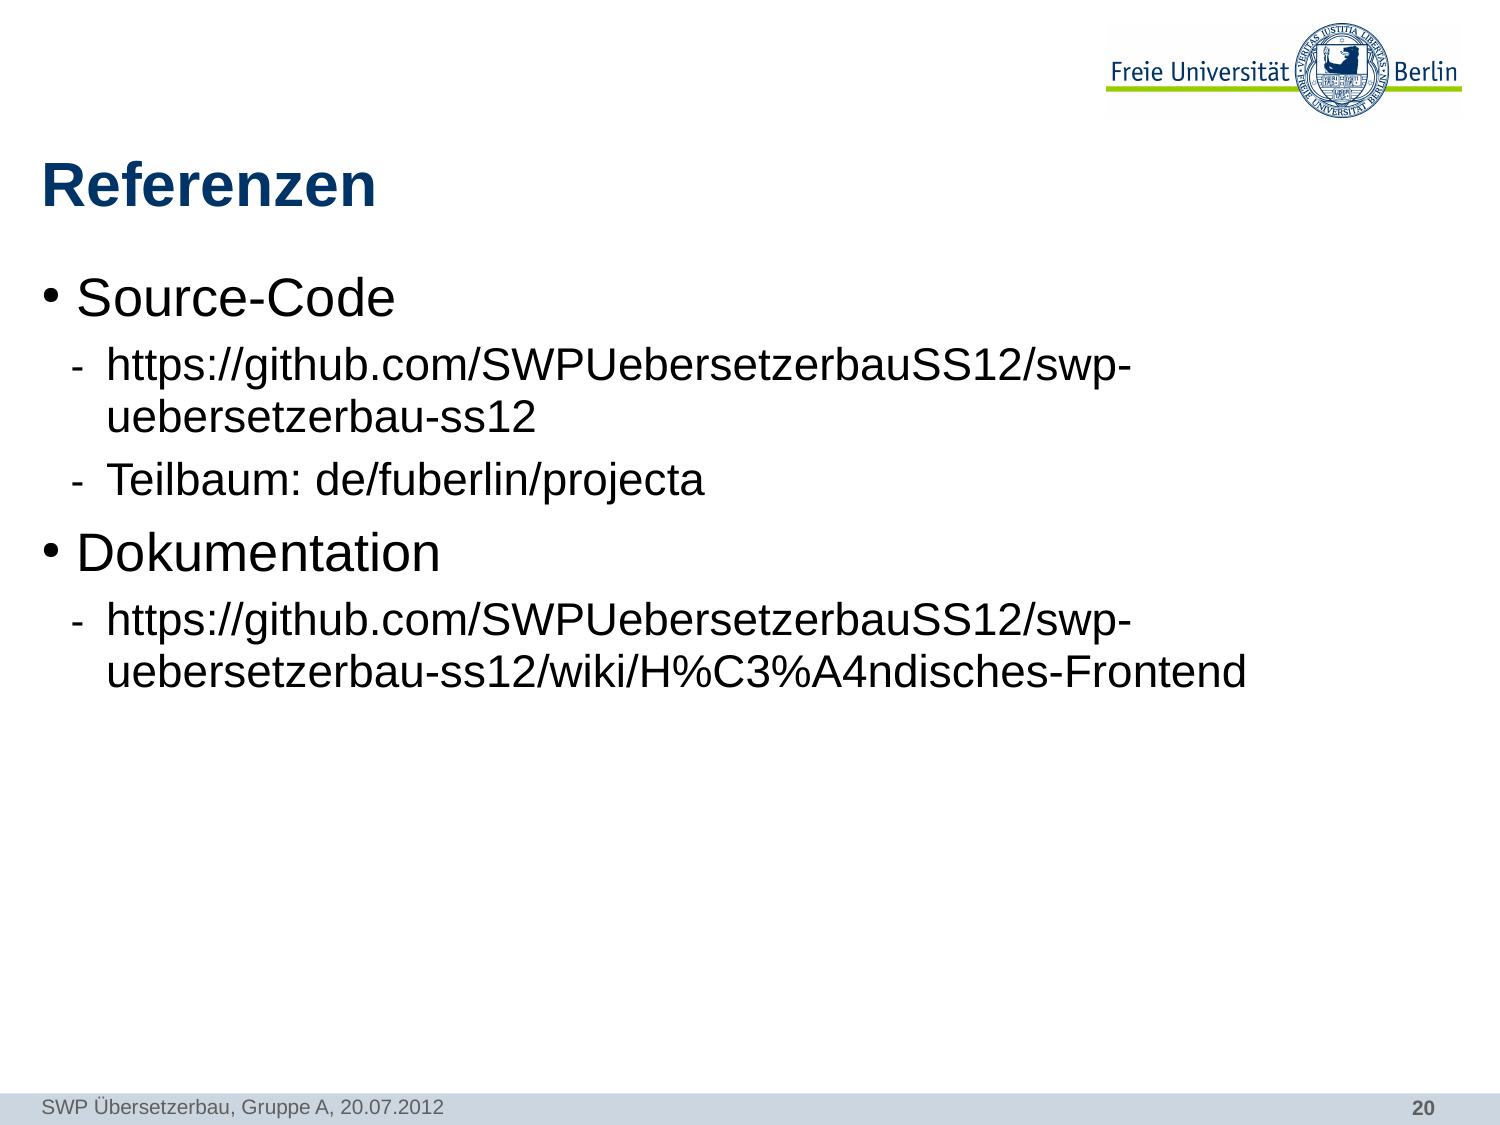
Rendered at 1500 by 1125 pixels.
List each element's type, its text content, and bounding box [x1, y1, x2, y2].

picture [1106, 23, 1462, 118]
title Referenzen [41, 149, 1460, 221]
list Source-Code https://github.com/SWPUebersetzerbauSS12/swp-uebersetzerbau-ss12 Teilbaum: de/fuberlin/projecta Dokumentation https://github.com/SWPUebersetzerbauSS12/swp-uebersetzerbau-ss12/wiki/H%C3%A4ndisches-Frontend [41, 265, 1460, 919]
